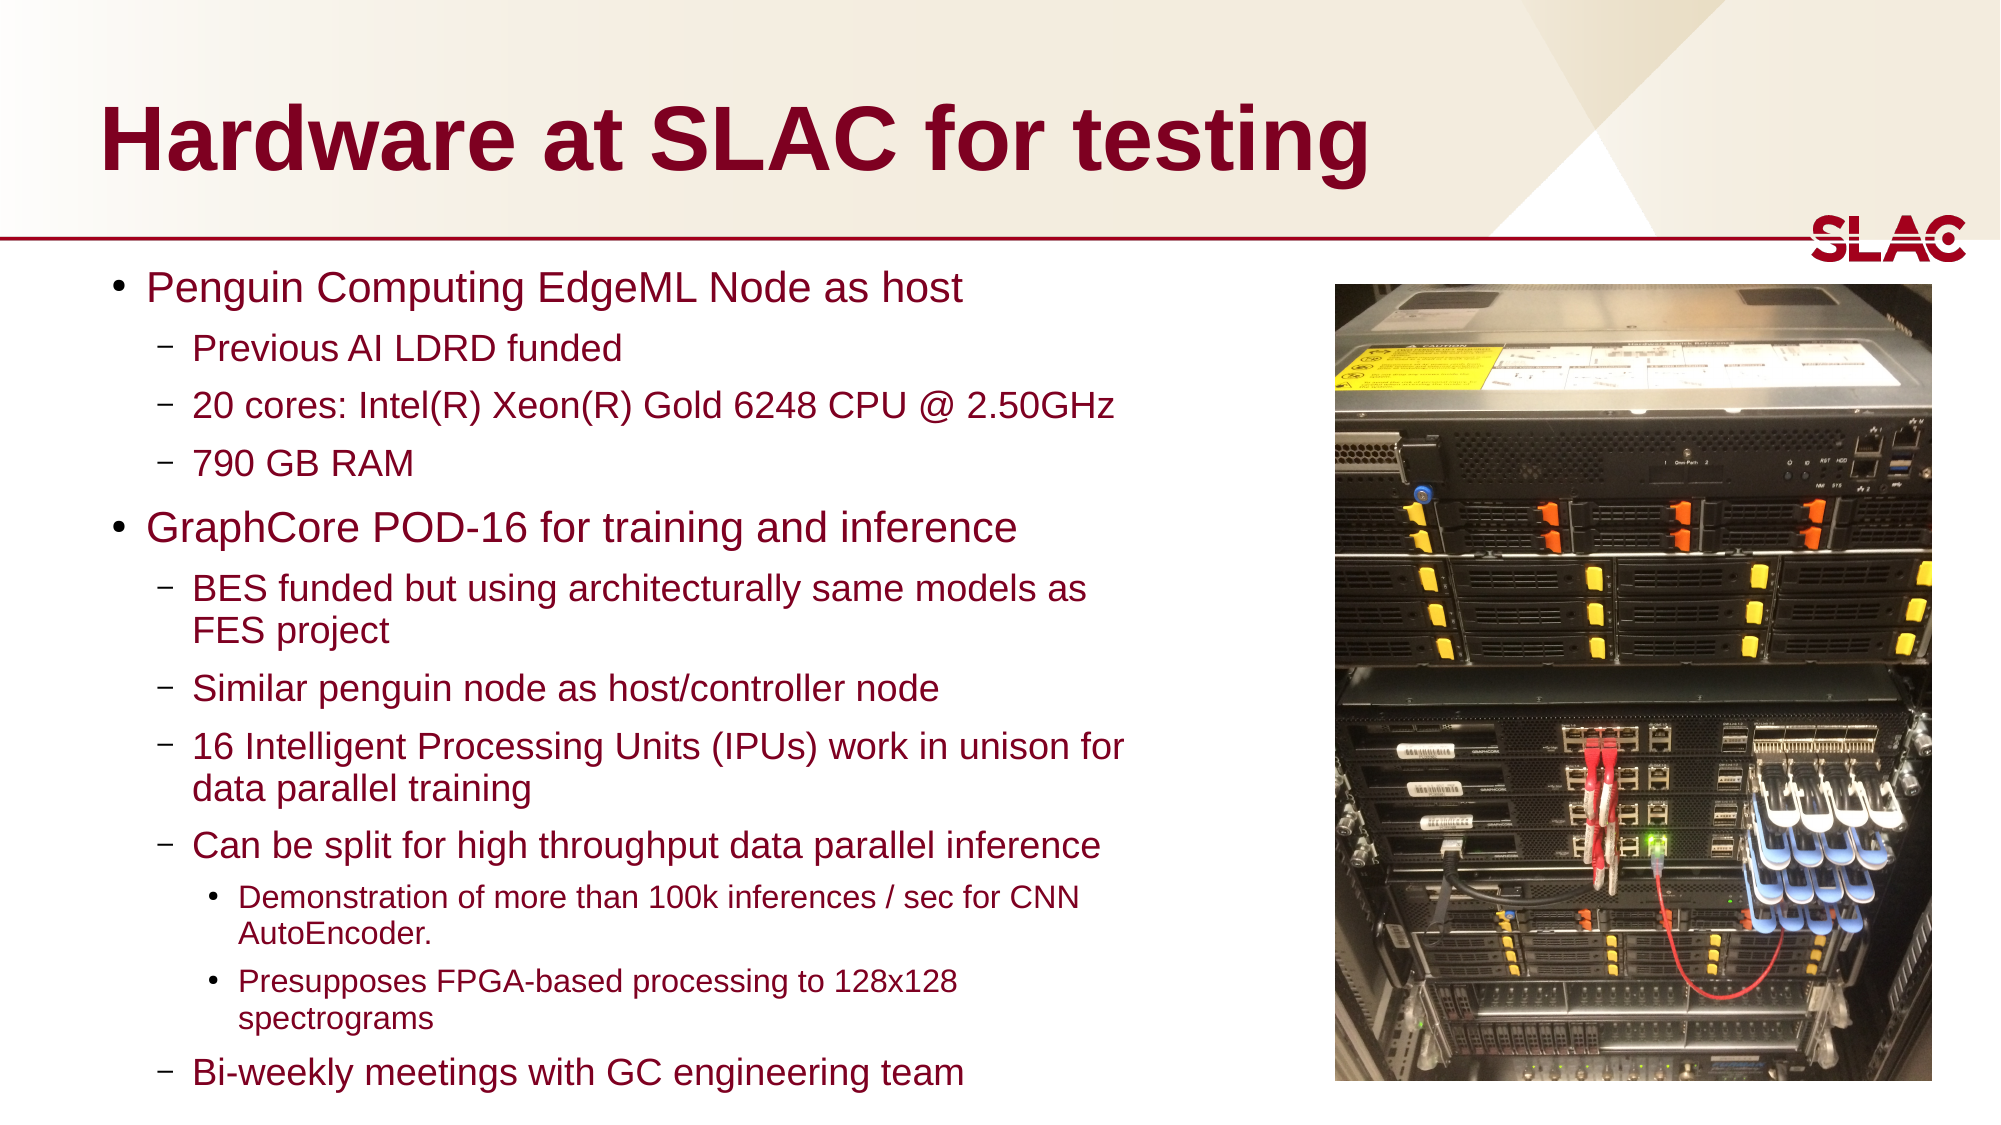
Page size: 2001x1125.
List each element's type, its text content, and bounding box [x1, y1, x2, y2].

picture [1335, 284, 1932, 1081]
title Hardware at SLAC for testing [99, 44, 1900, 233]
list Penguin Computing EdgeML Node as host Previous AI LDRD funded 20 cores: Intel(R) Xeon(R) Gold 6248 CPU @ 2.50GHz 790 GB RAM GraphCore POD-16 for training and inference BES funded but using architecturally same models as FES project Similar penguin node as host/controller node 16 Intelligent Processing Units (IPUs) work in unison for data parallel training Can be split for high throughput data parallel inference Demonstration of more than 100k inferences / sec for CNN AutoEncoder. Presupposes FPGA-based processing to 128x128 spectrograms Bi-weekly meetings with GC engineering team [99, 263, 1141, 1111]
picture [0, 0, 2001, 262]
